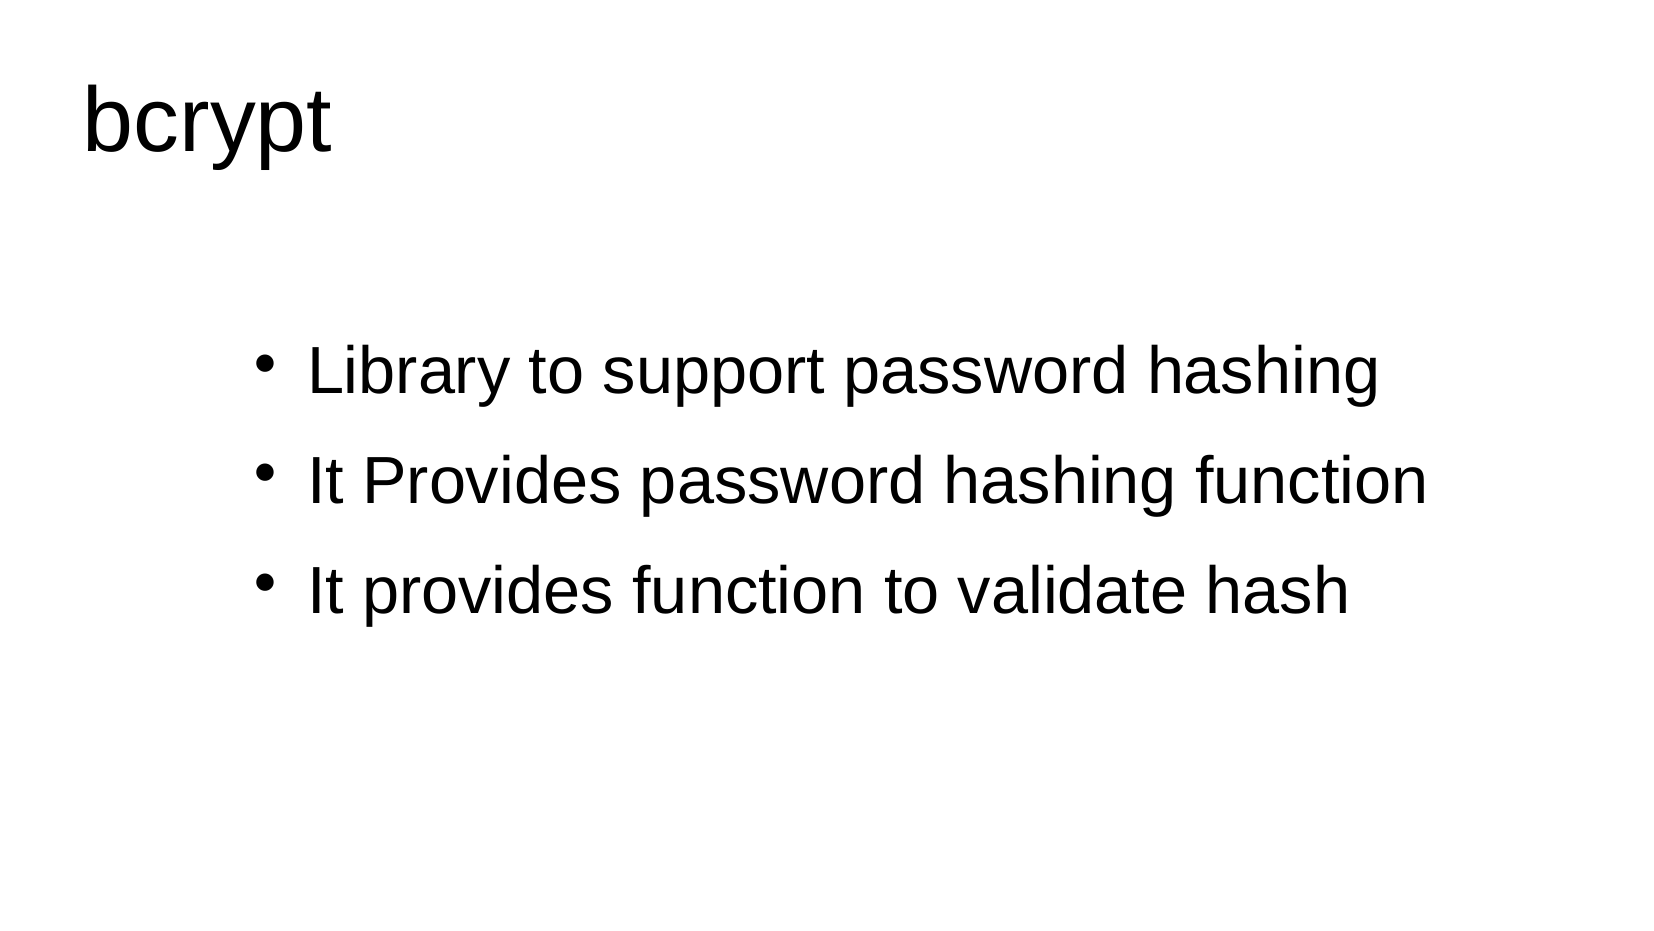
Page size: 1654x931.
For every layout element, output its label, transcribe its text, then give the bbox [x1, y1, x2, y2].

text_box Library to support password hashing It Provides password hashing function It provides function to validate hash [236, 217, 1571, 757]
text_box bcrypt [82, 37, 1571, 193]
